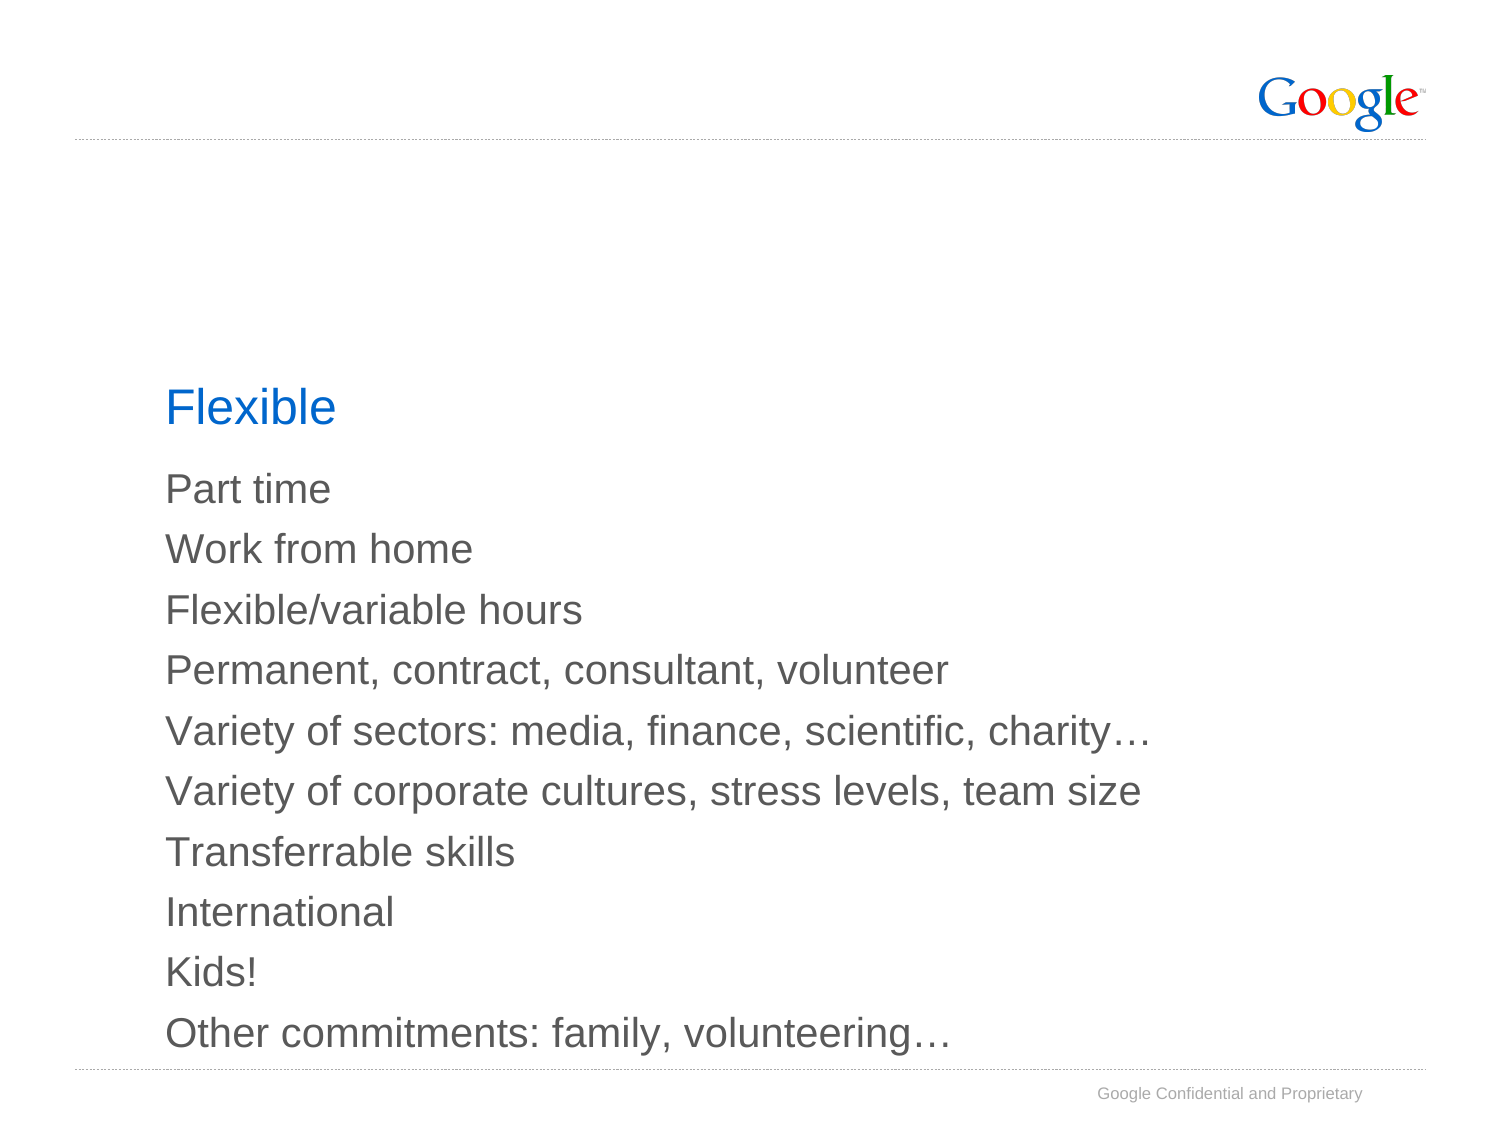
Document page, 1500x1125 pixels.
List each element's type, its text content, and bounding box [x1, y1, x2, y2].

list Part time Work from home Flexible/variable hours Permanent, contract, consultant, volunteer Variety of sectors: media, finance, scientific, charity… Variety of corporate cultures, stress levels, team size Transferrable skills International Kids! Other commitments: family, volunteering… [150, 454, 1351, 1124]
picture [1259, 75, 1426, 132]
title Flexible [150, 295, 1351, 443]
